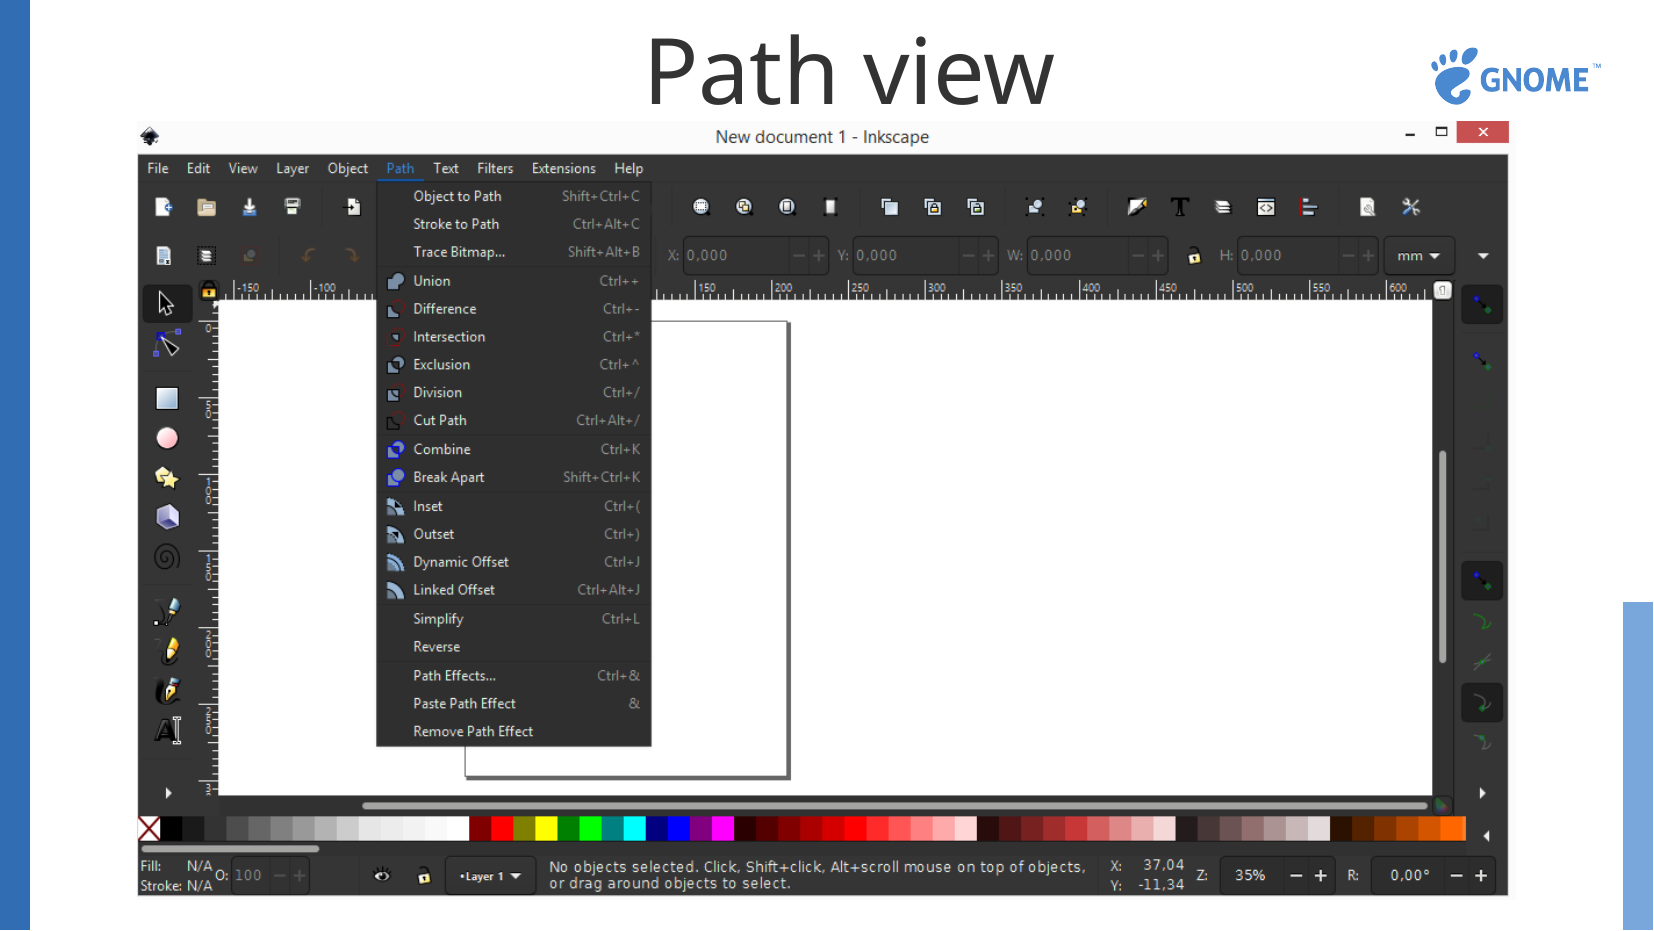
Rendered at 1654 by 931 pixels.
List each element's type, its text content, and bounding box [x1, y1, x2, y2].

picture [137, 121, 1516, 901]
title Path view [514, 0, 1186, 121]
